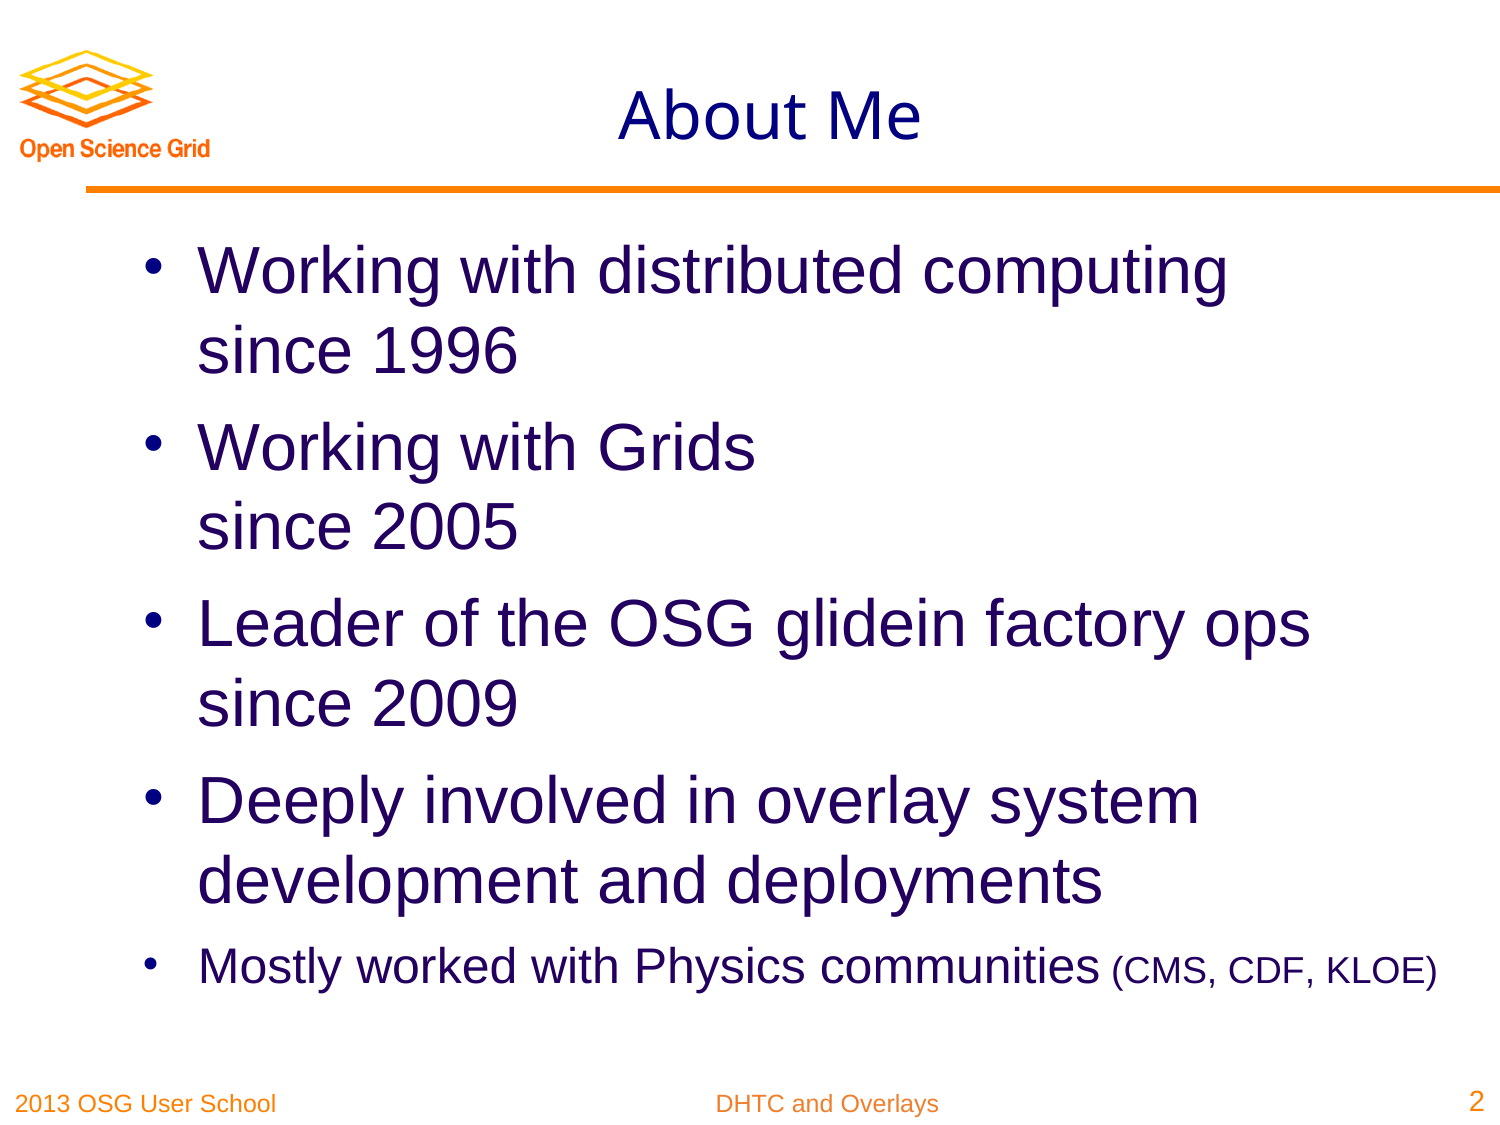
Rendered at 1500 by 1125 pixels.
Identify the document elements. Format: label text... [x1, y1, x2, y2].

text_box <number> [1431, 1050, 1500, 1125]
picture [0, 27, 201, 179]
list Working with distributed computing since 1996 Working with Grids since 2005 Leader of the OSG glidein factory ops since 2009 Deeply involved in overlay system development and deployments Mostly worked with Physics communities (CMS, CDF, KLOE) [127, 218, 1463, 1019]
title About Me [201, 18, 1342, 207]
